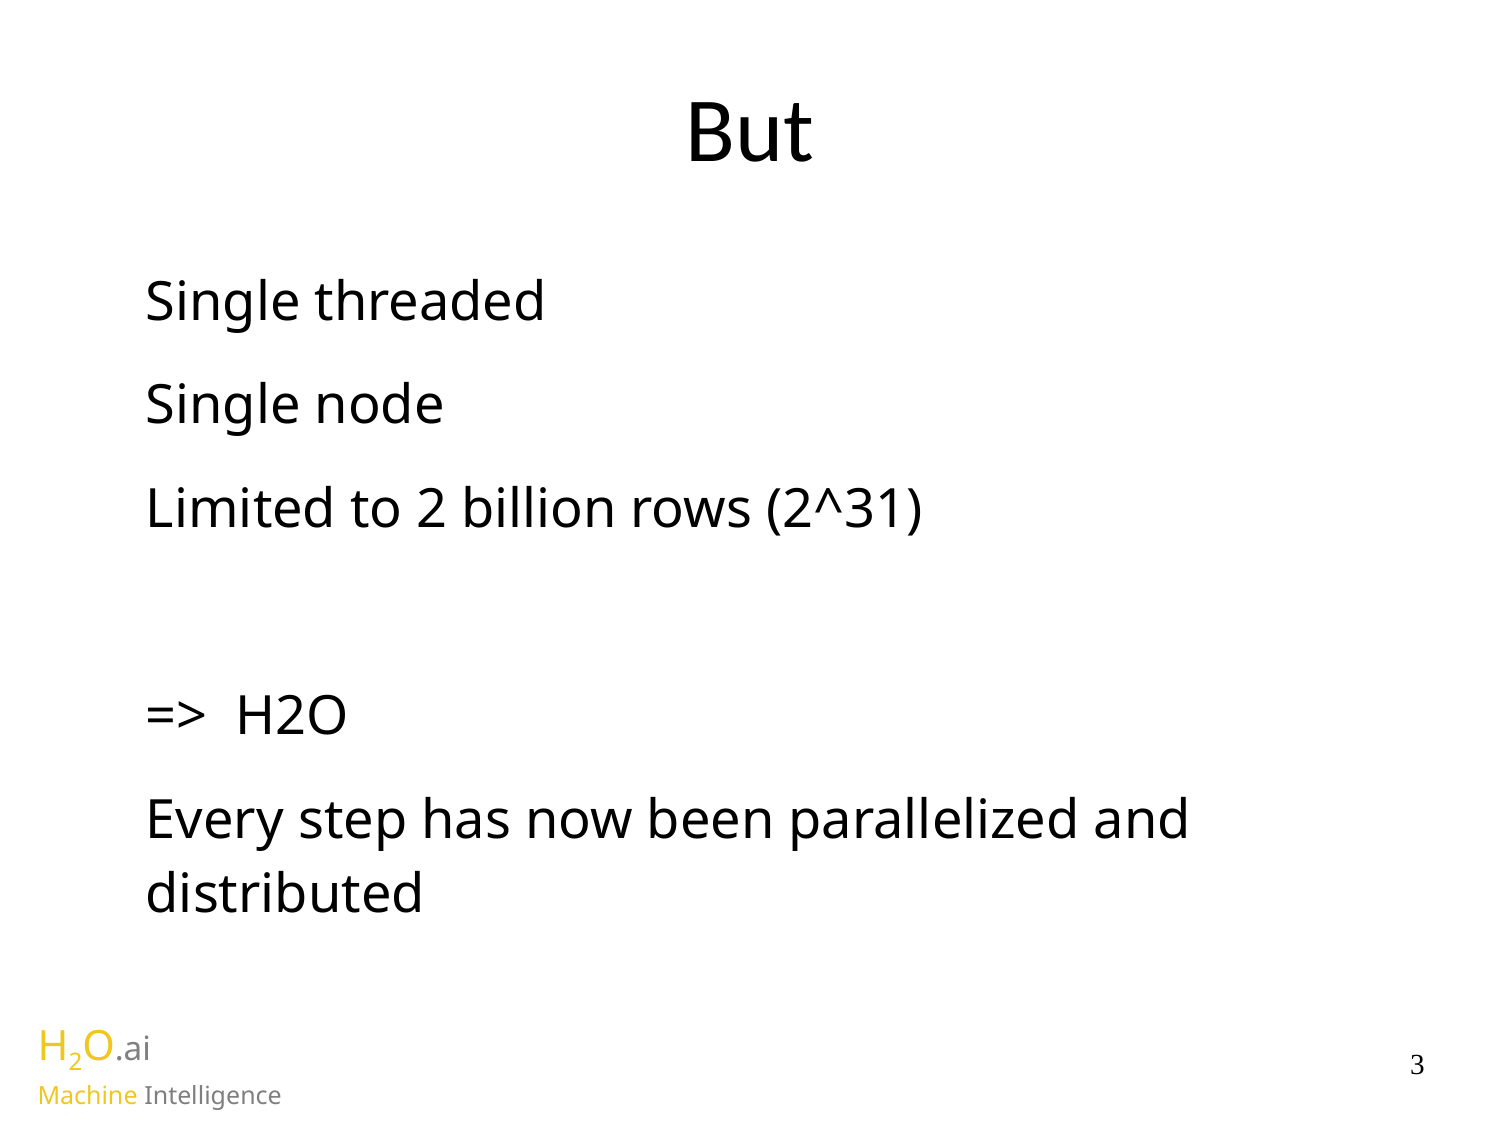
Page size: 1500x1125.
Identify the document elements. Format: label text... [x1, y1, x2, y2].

title But [75, 15, 1425, 262]
list Single threaded Single node Limited to 2 billion rows (2^31) => H2O Every step has now been parallelized and distributed [75, 262, 1425, 1125]
